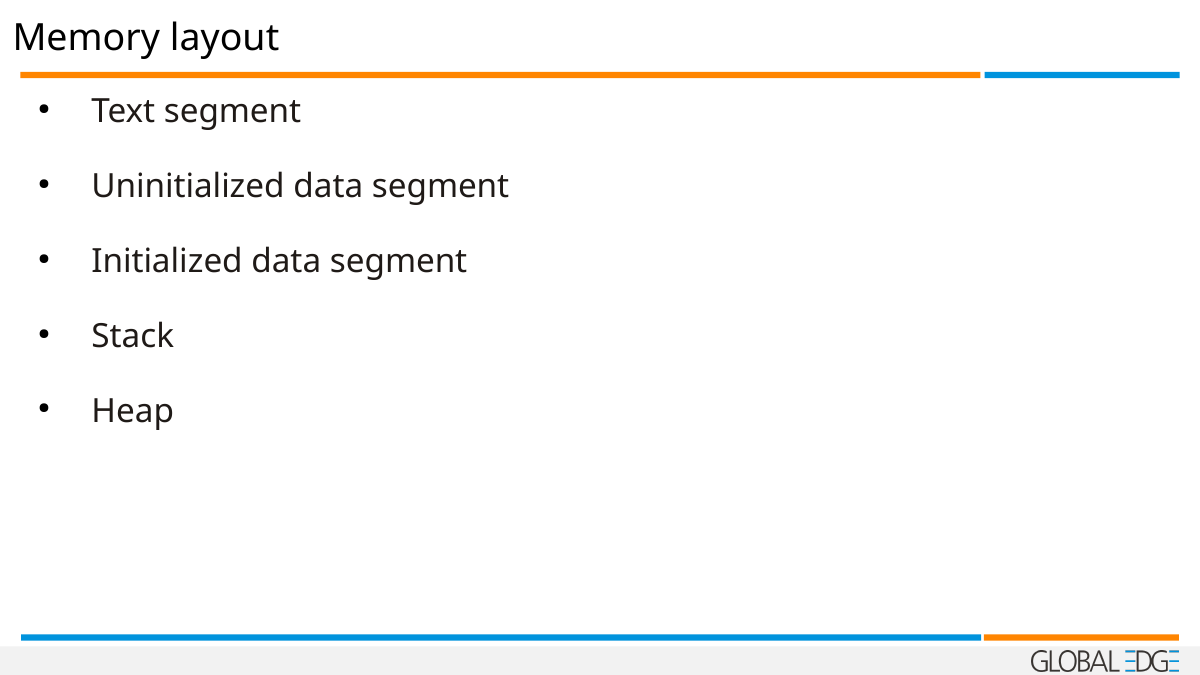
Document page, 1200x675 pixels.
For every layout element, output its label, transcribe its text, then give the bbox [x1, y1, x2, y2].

list Text segment Uninitialized data segment Initialized data segment Stack Heap [20, 87, 1179, 628]
title Memory layout [12, 9, 1182, 63]
picture [1031, 650, 1179, 672]
